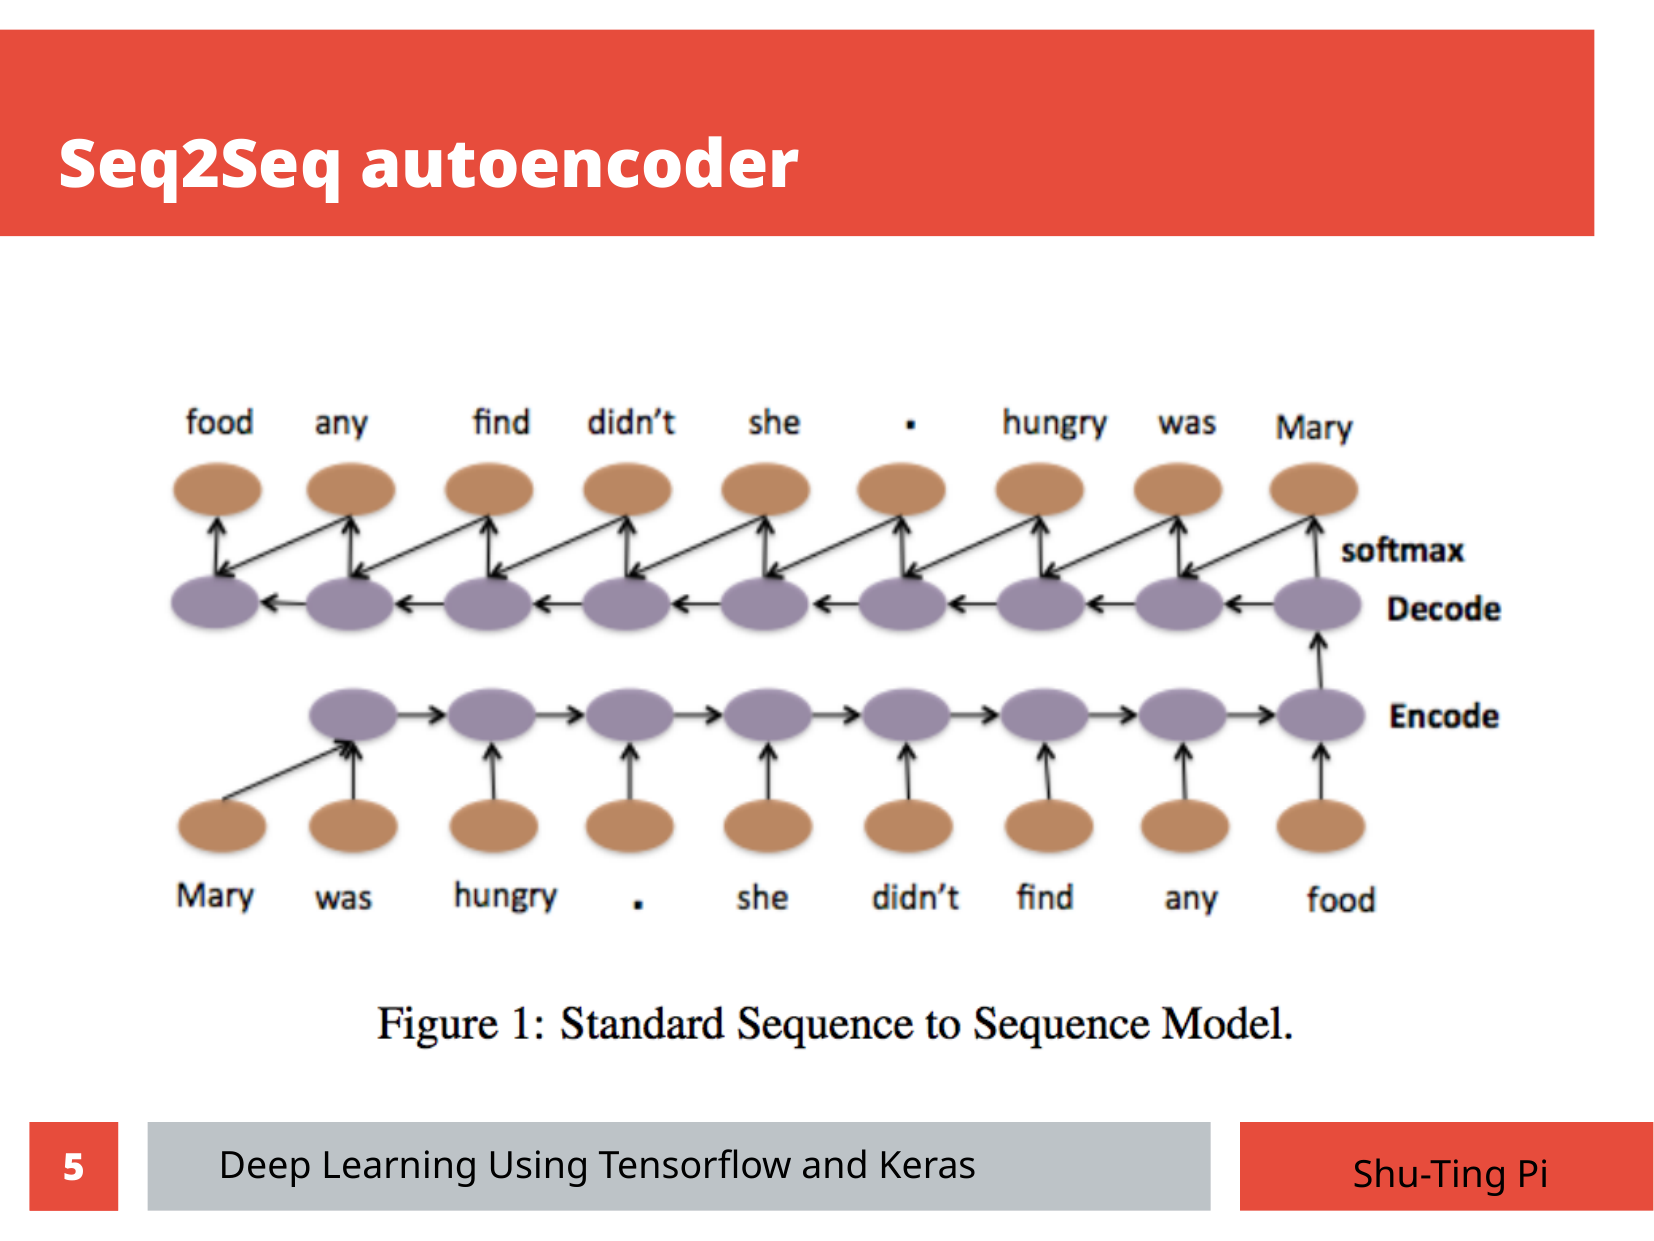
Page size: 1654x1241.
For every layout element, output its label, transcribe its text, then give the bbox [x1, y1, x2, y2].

text_box Shu-Ting Pi [1338, 1140, 1573, 1203]
text_box Deep Learning Using Tensorflow and Keras [204, 1130, 1212, 1217]
picture [128, 386, 1532, 1074]
title Seq2Seq autoencoder [59, 59, 1595, 207]
